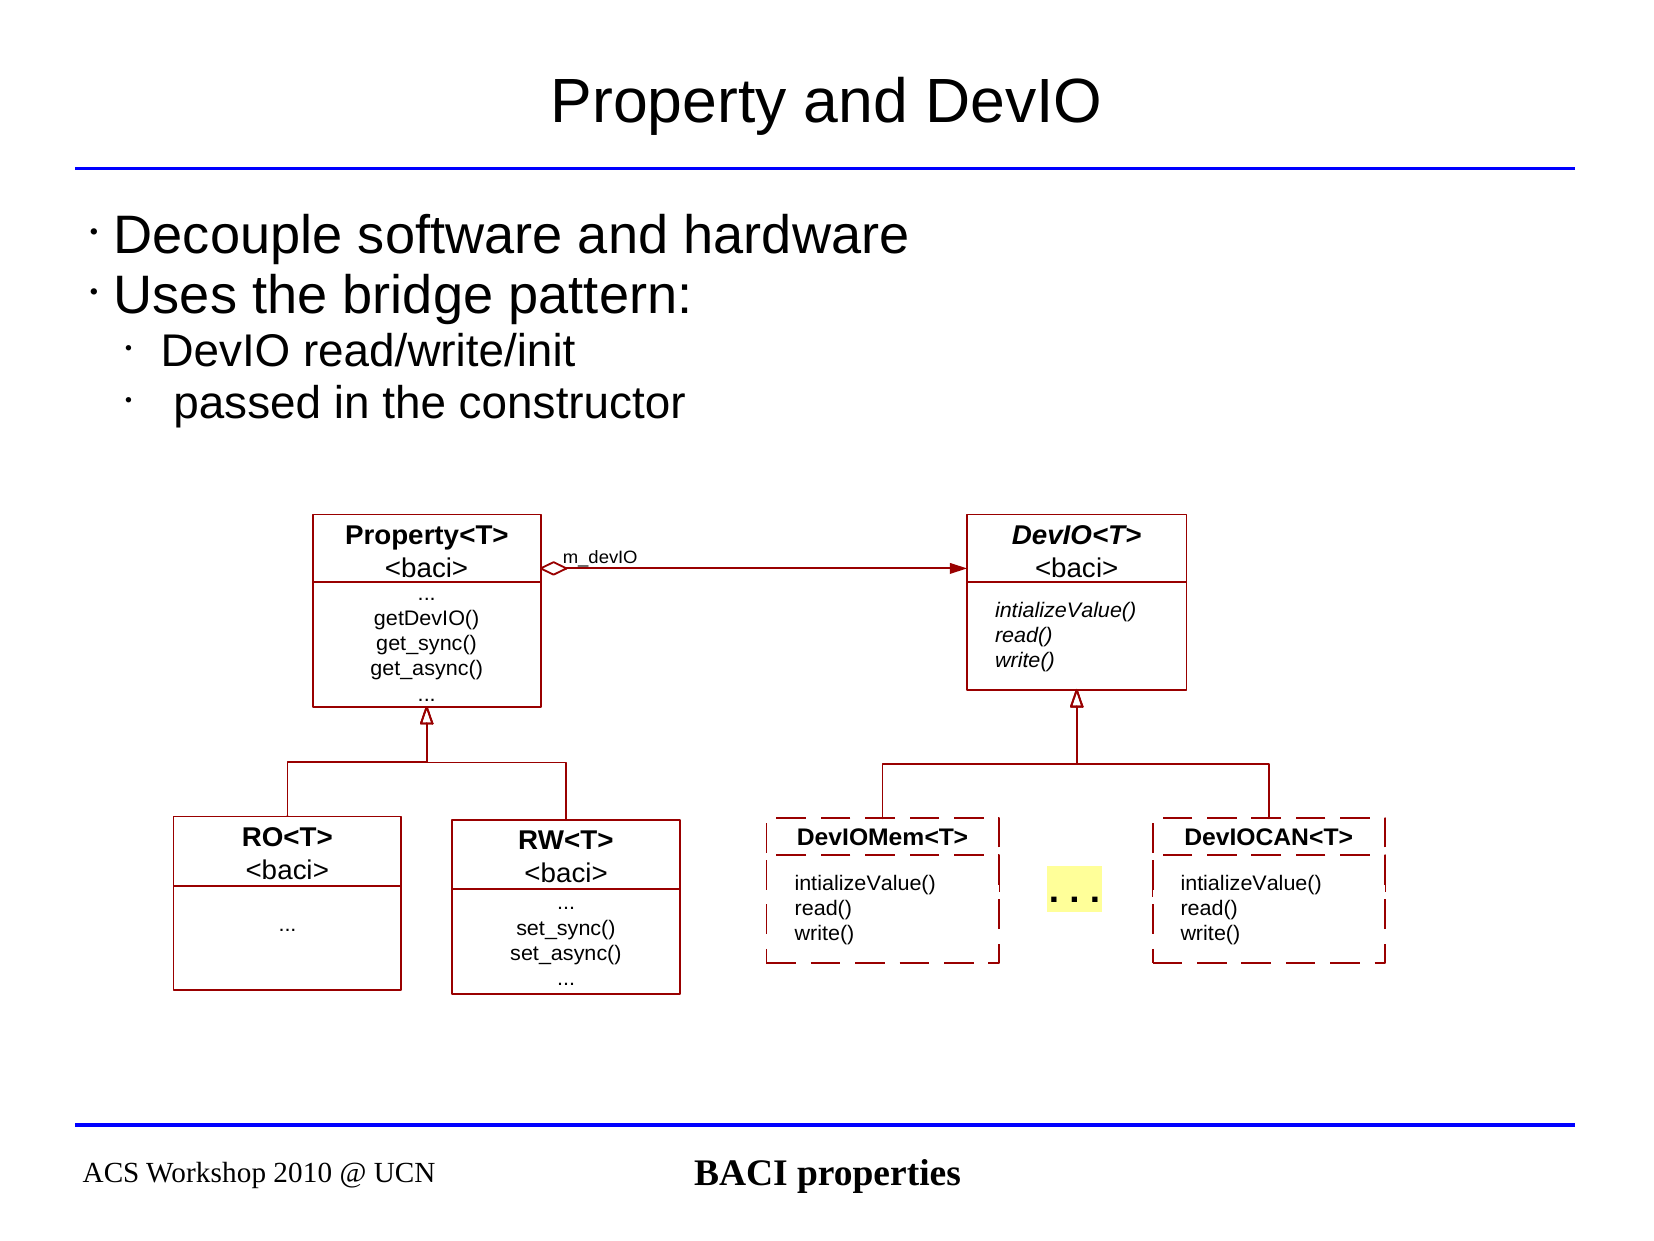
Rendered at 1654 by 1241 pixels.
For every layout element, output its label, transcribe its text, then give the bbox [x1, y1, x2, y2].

text_box [170, 511, 1388, 997]
title Property and DevIO [82, 39, 1571, 163]
text_box Decouple software and hardware Uses the bridge pattern: DevIO read/write/init passed in the constructor [75, 136, 926, 436]
